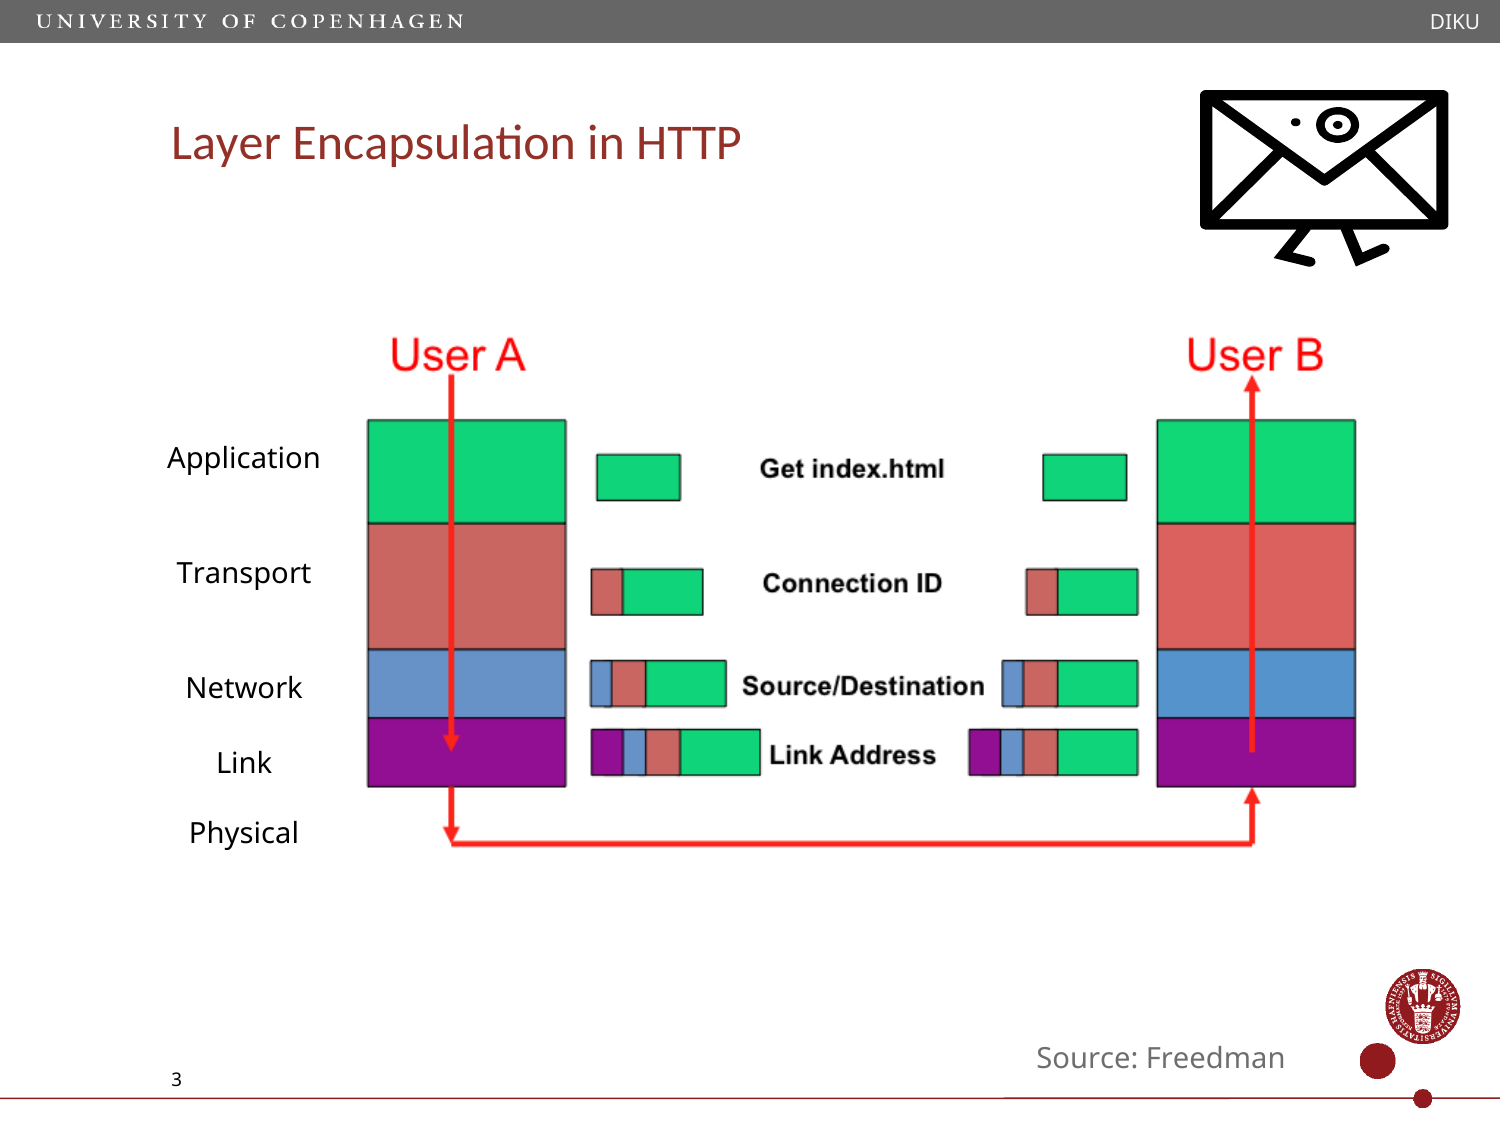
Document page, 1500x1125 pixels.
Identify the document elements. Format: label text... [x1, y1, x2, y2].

text_box Layer Encapsulation in HTTP [171, 75, 1329, 171]
picture [123, 318, 1377, 870]
text_box <number> [171, 1067, 522, 1092]
picture [0, 910, 1500, 1122]
text_box Source: Freedman [1021, 1031, 1341, 1083]
text_box DIKU [469, 0, 1495, 43]
picture [1200, 90, 1449, 268]
text_box Application Transport Network Link Physical [125, 419, 363, 870]
